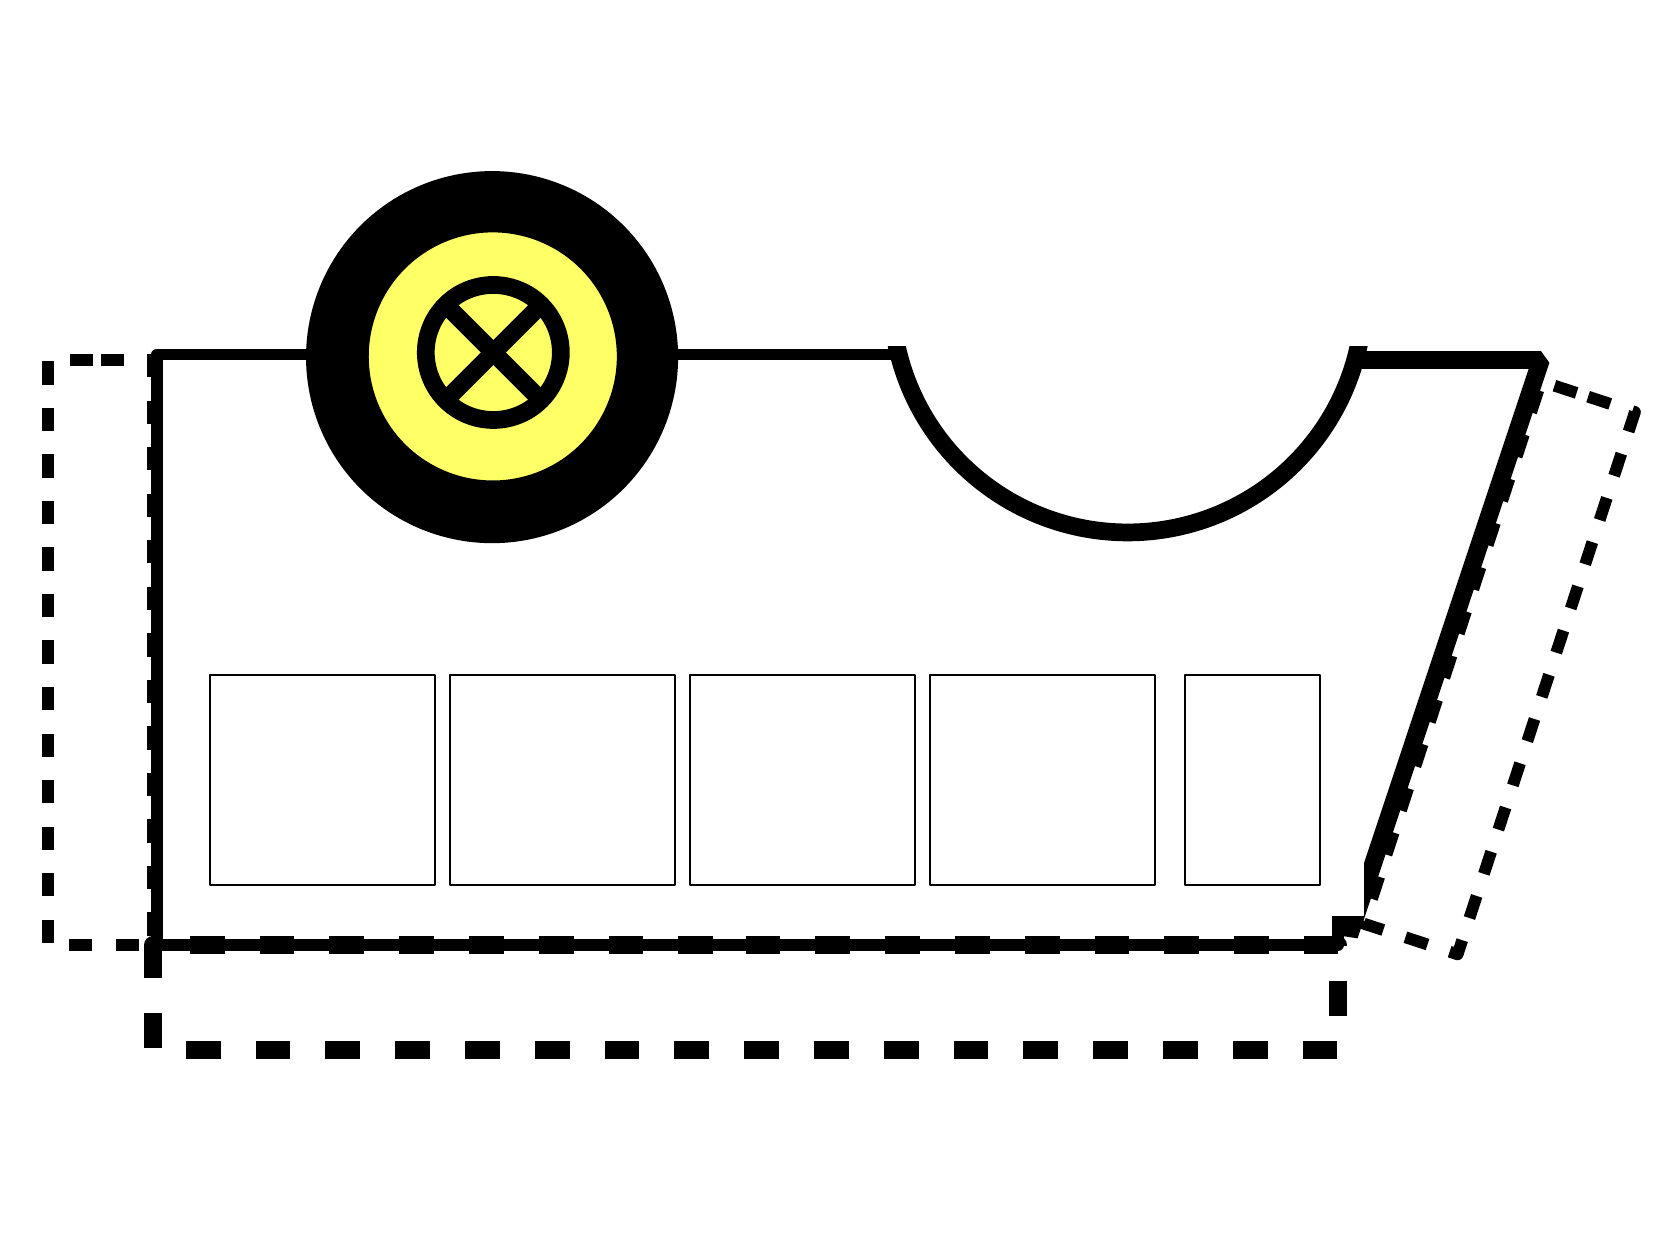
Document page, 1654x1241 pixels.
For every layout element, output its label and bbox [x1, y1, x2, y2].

text_box [929, 675, 1155, 886]
text_box [314, 179, 670, 535]
text_box [689, 675, 915, 886]
text_box [449, 675, 675, 886]
text_box [704, 45, 1575, 936]
text_box [209, 675, 435, 886]
